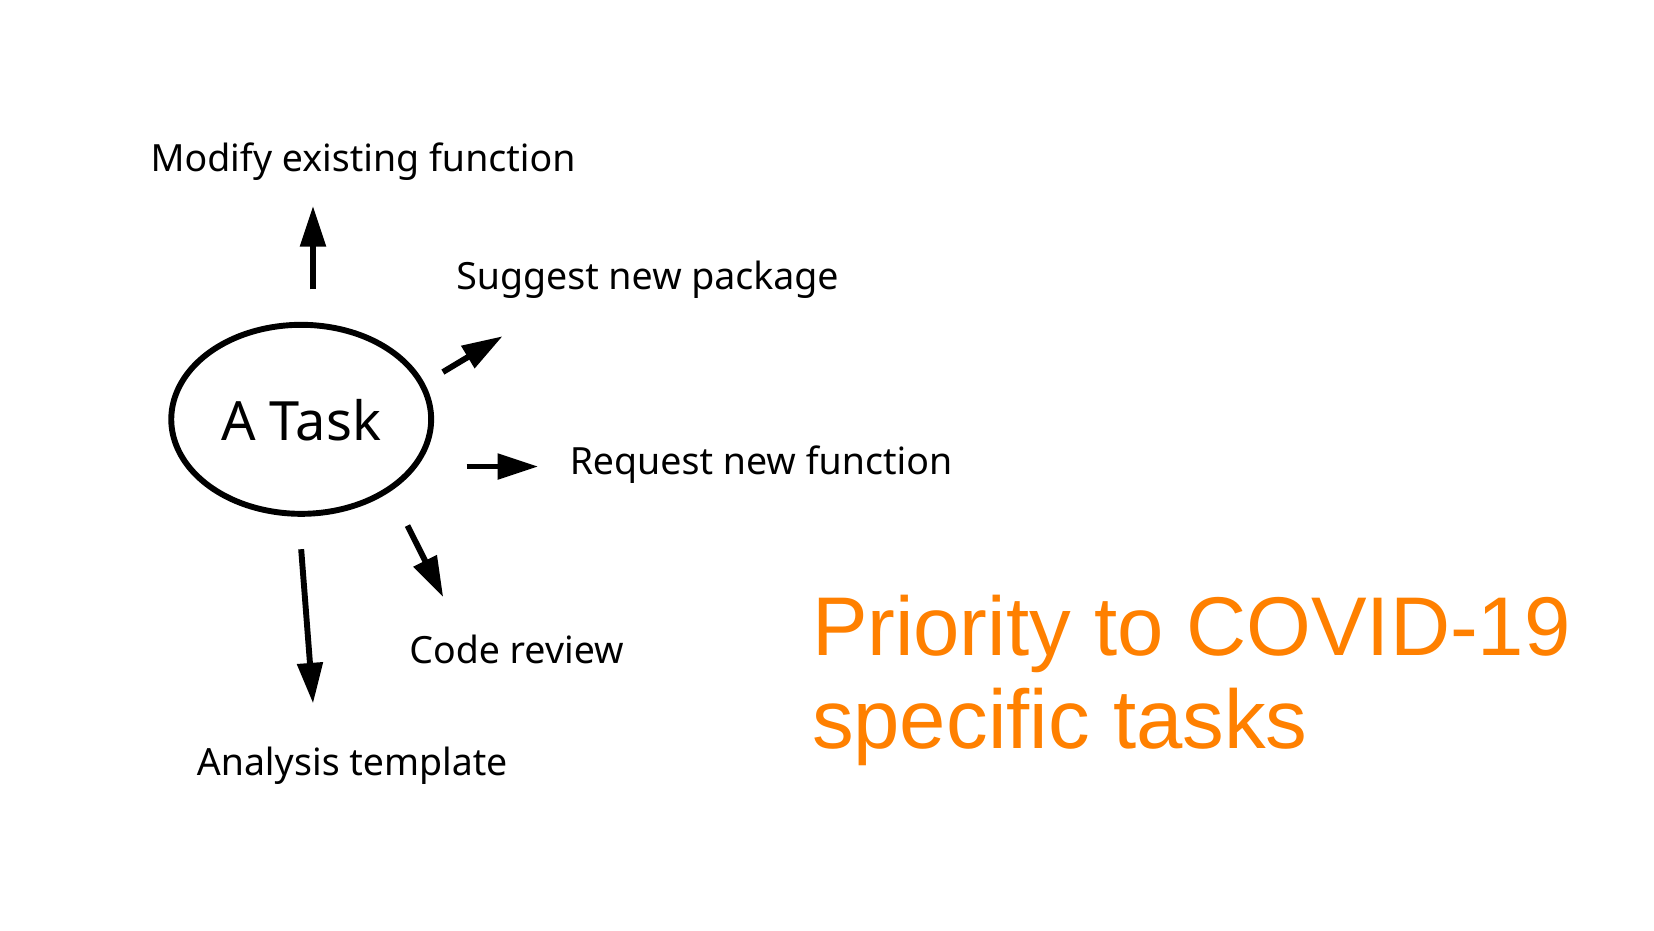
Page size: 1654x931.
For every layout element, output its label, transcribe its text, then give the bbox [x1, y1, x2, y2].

text_box Code review [394, 615, 797, 691]
text_box A Task [171, 324, 432, 514]
text_box Priority to COVID-19 specific tasks [797, 572, 1610, 774]
text_box Request new function [555, 426, 1031, 502]
text_box Suggest new package [441, 242, 908, 318]
text_box Modify existing function [135, 124, 669, 200]
text_box Analysis template [182, 728, 715, 804]
